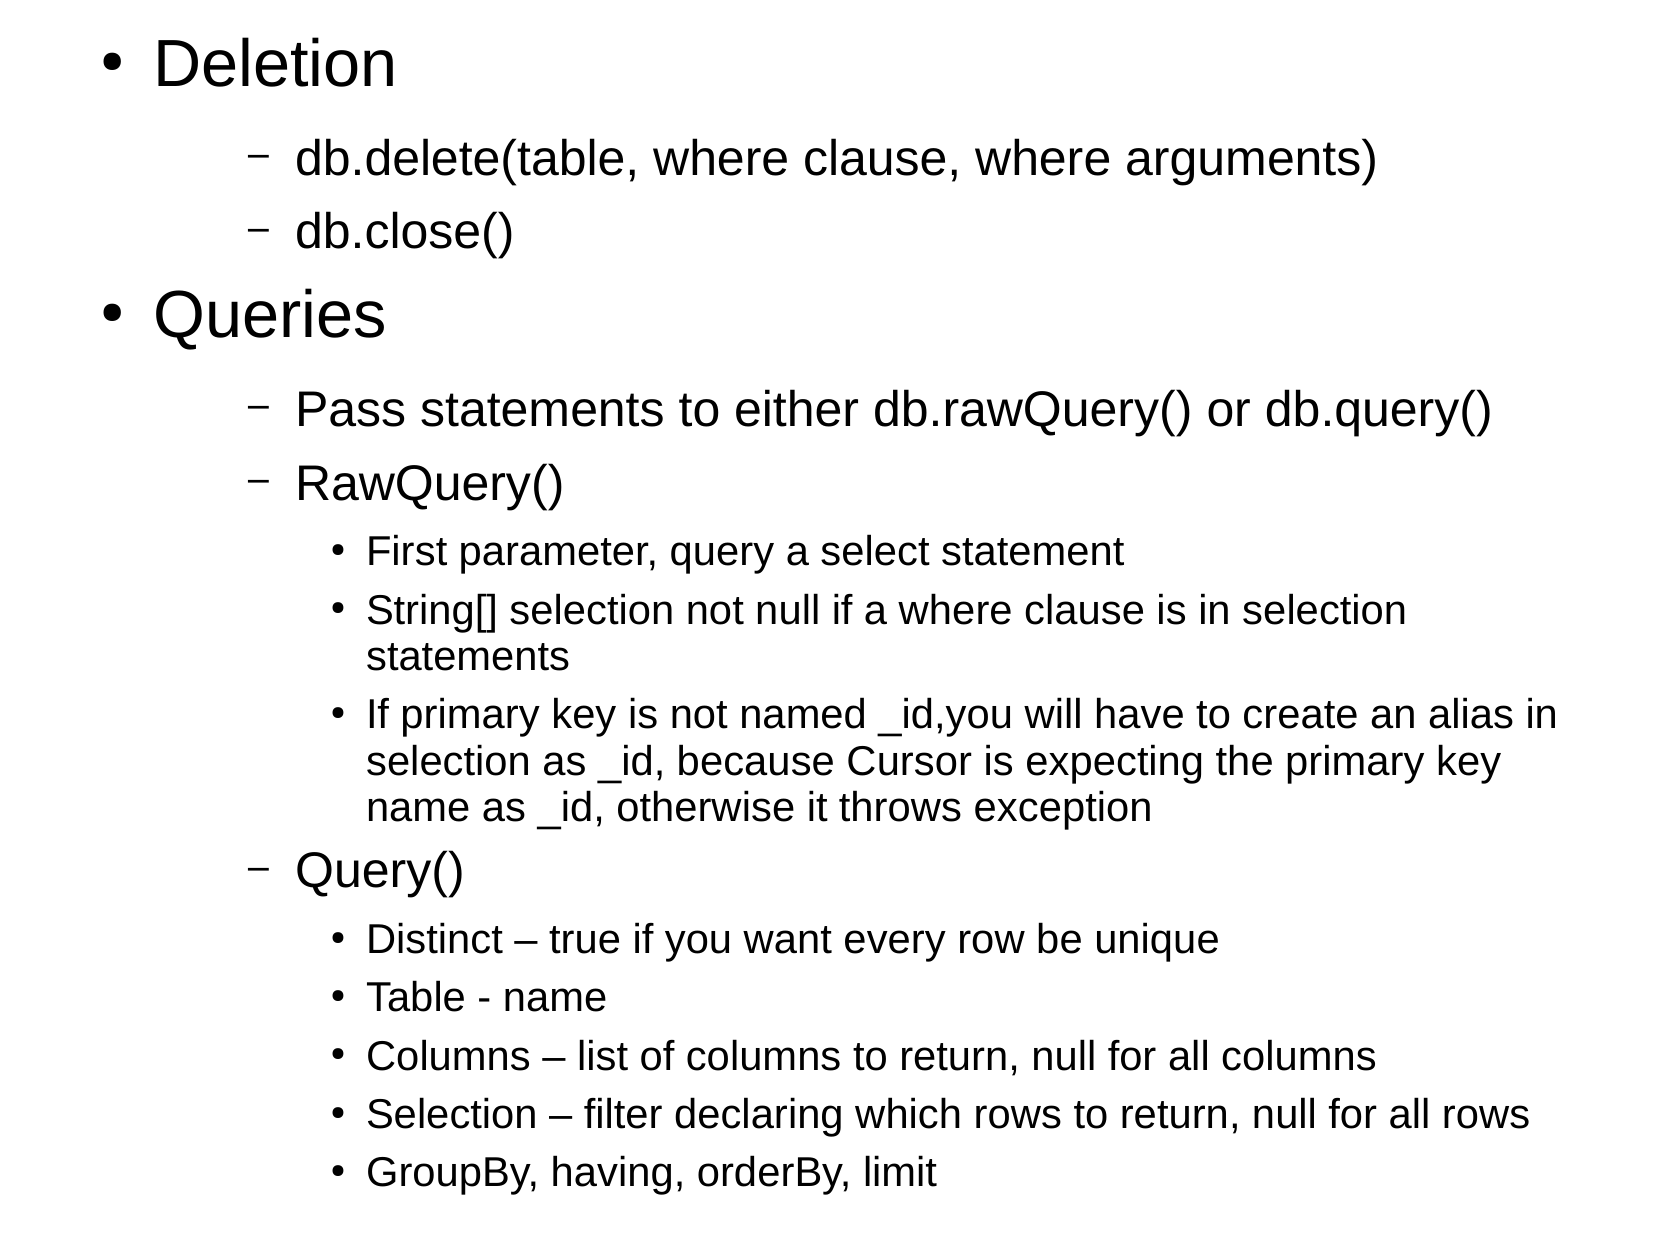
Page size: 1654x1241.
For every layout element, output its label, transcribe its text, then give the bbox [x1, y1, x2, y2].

list Deletion db.delete(table, where clause, where arguments) db.close() Queries Pass statements to either db.rawQuery() or db.query() RawQuery() First parameter, query a select statement String[] selection not null if a where clause is in selection statements If primary key is not named _id,you will have to create an alias in selection as _id, because Cursor is expecting the primary key name as _id, otherwise it throws exception Query() Distinct – true if you want every row be unique Table - name Columns – list of columns to return, null for all columns Selection – filter declaring which rows to return, null for all rows GroupBy, having, orderBy, limit [82, 25, 1571, 1226]
